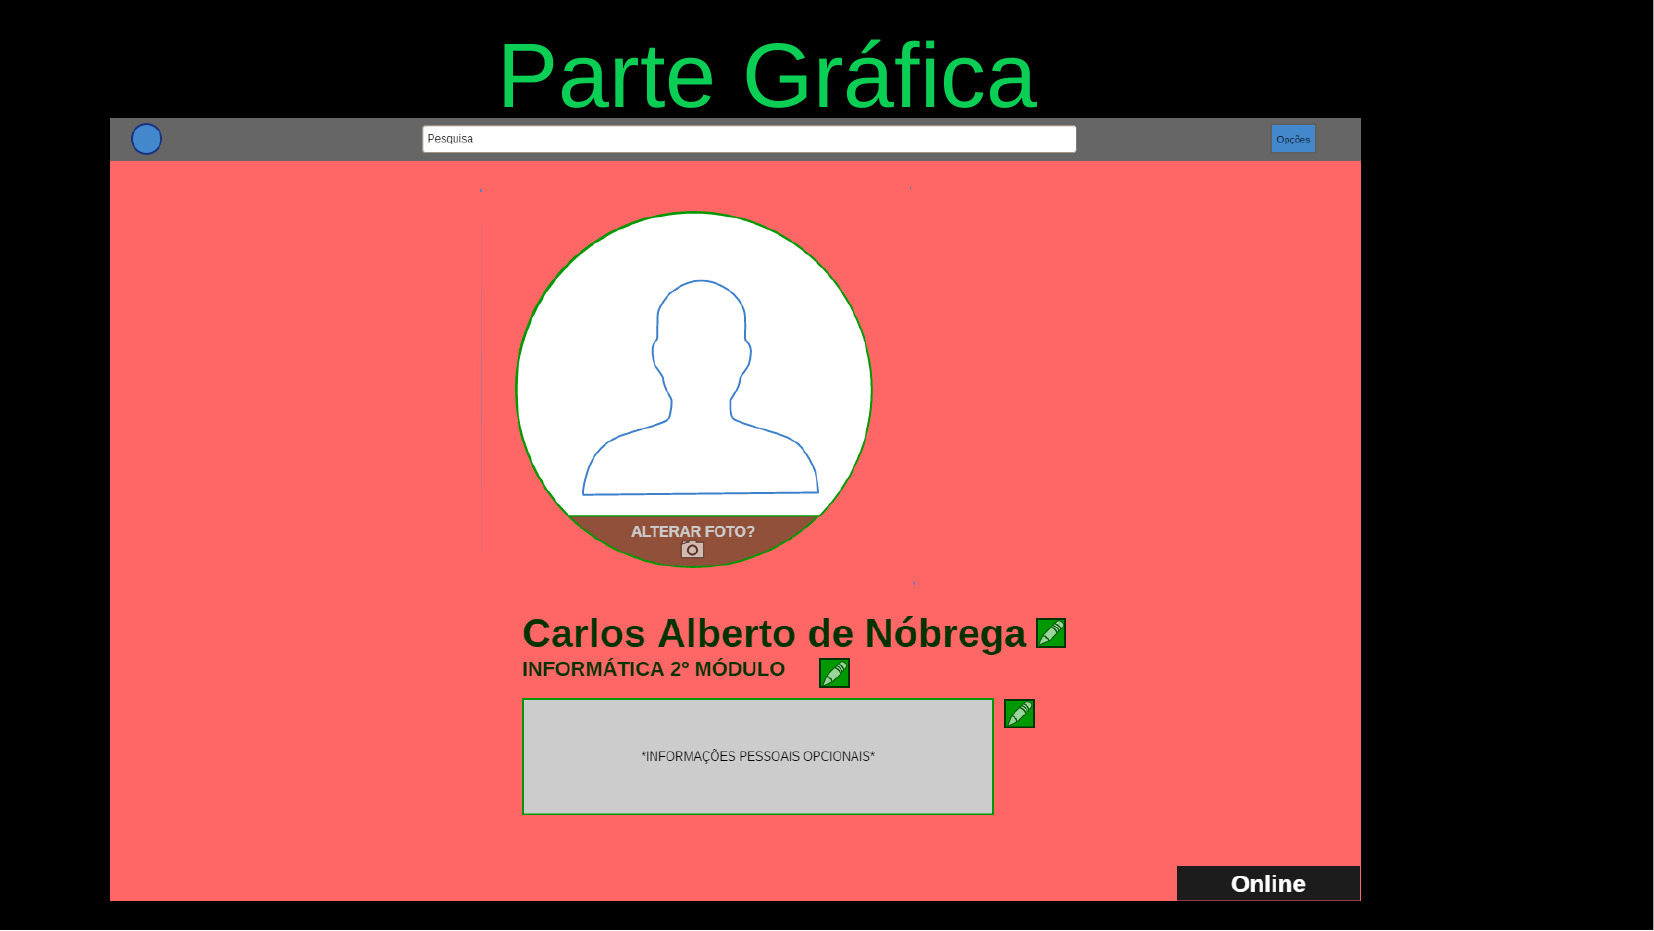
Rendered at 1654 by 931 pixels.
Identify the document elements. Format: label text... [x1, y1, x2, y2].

picture [110, 118, 1361, 901]
title Parte Gráfica [23, 0, 1512, 154]
